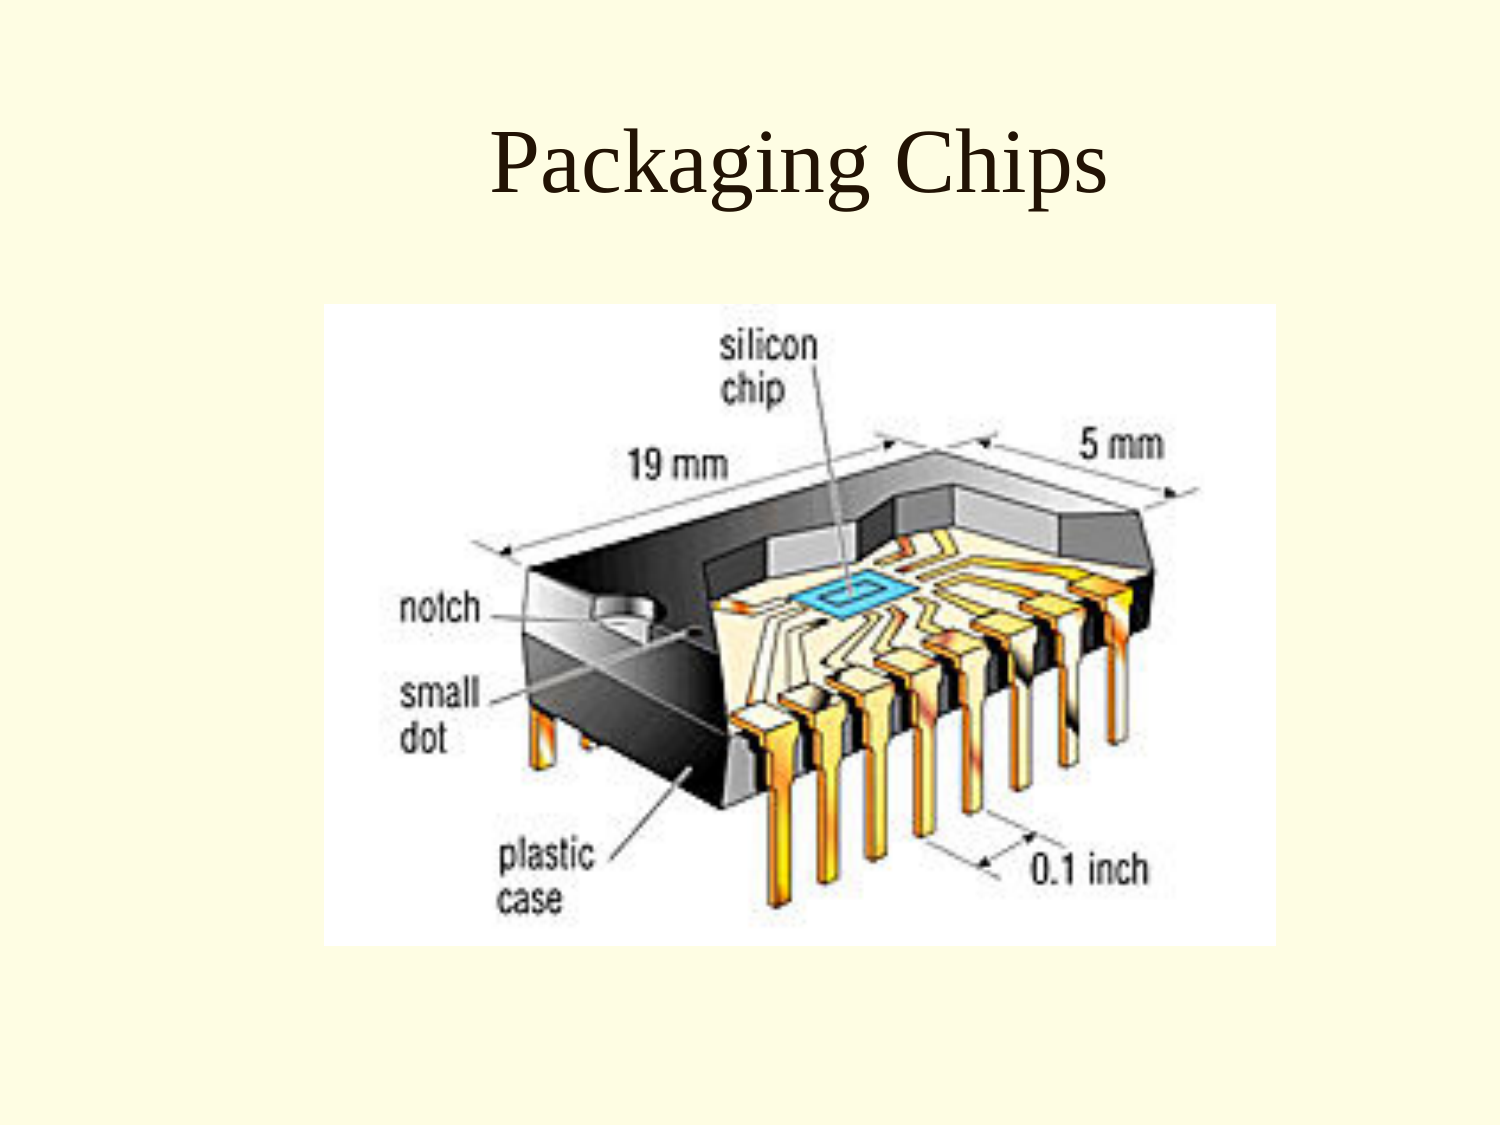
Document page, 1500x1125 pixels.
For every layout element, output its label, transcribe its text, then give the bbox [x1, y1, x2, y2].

picture [324, 304, 1276, 946]
title Packaging Chips [174, 62, 1425, 250]
